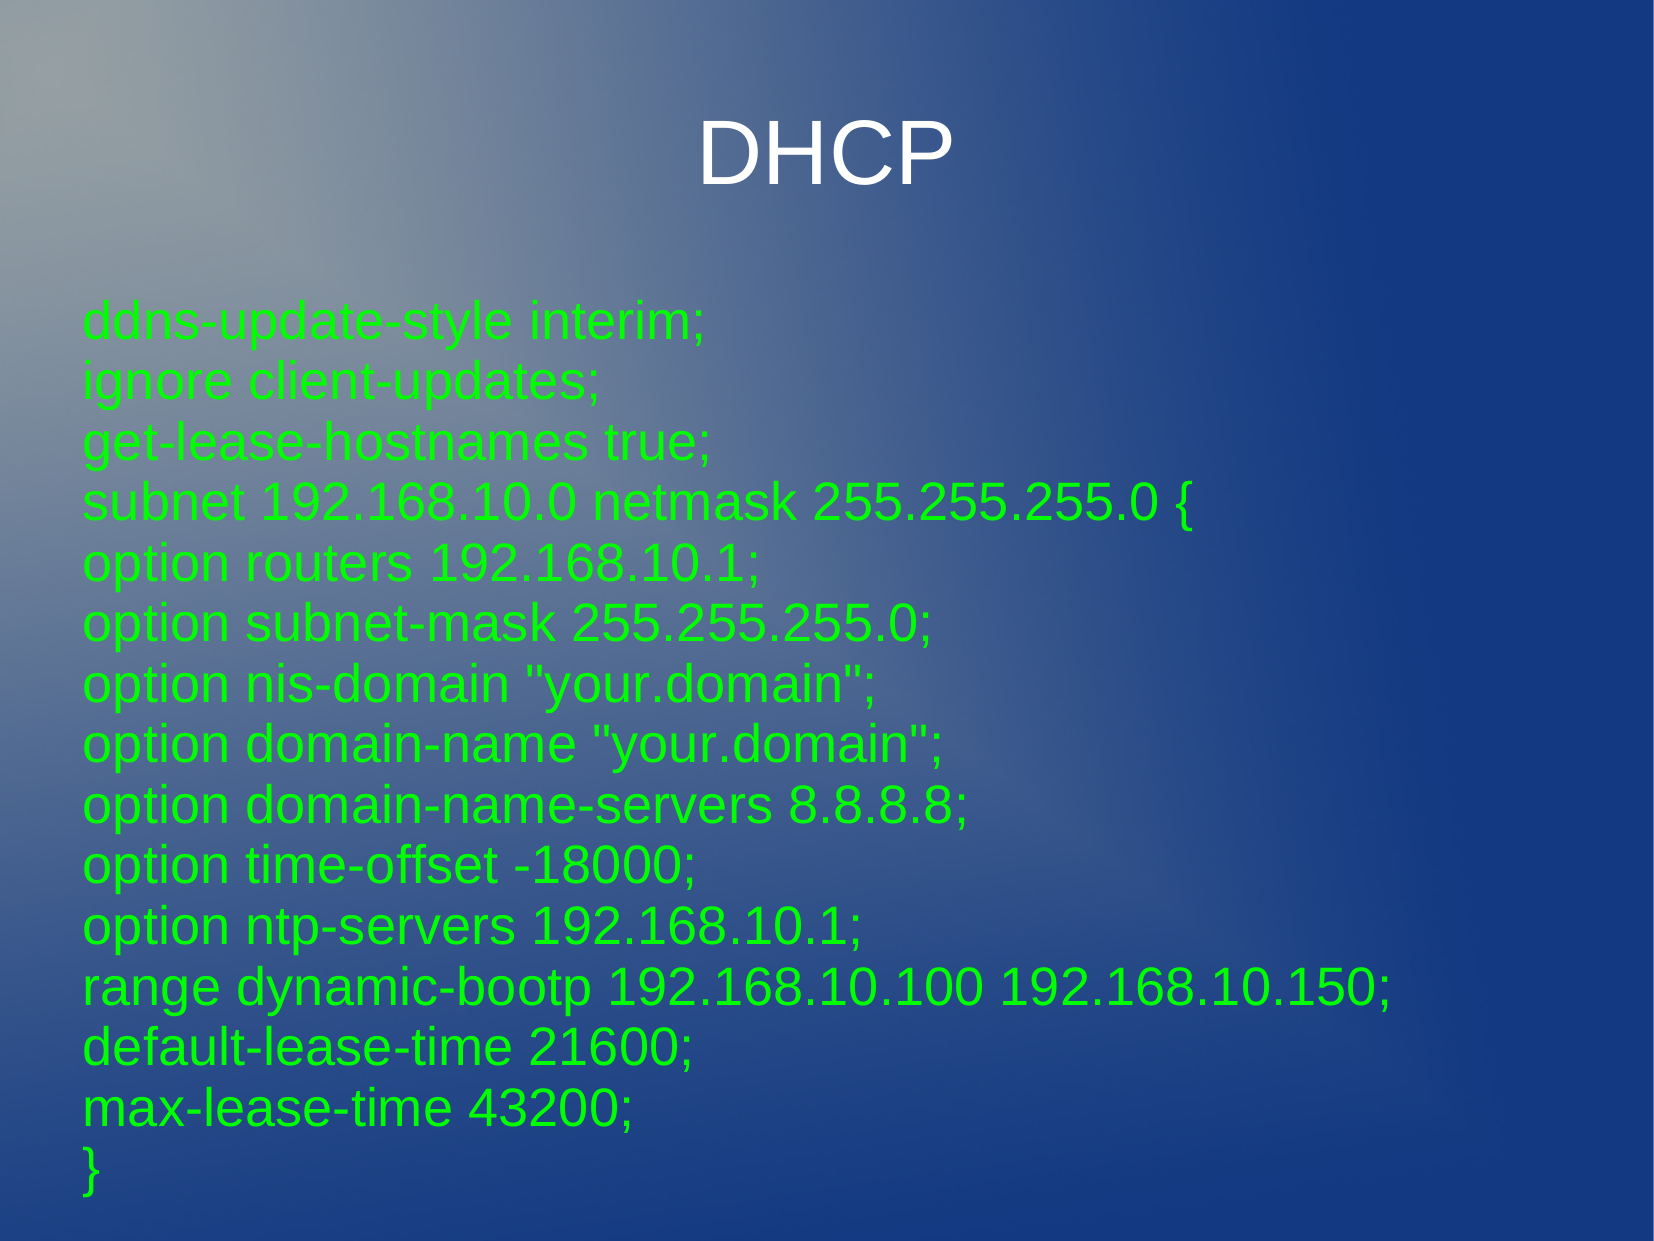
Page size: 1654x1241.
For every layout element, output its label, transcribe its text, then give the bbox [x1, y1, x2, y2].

list ddns-update-style interim; ignore client-updates; get-lease-hostnames true; subnet 192.168.10.0 netmask 255.255.255.0 { option routers 192.168.10.1; option subnet-mask 255.255.255.0; option nis-domain "your.domain"; option domain-name "your.domain"; option domain-name-servers 8.8.8.8; option time-offset -18000; option ntp-servers 192.168.10.1; range dynamic-bootp 192.168.10.100 192.168.10.150; default-lease-time 21600; max-lease-time 43200; } [82, 290, 1571, 1199]
picture [0, 0, 1654, 1241]
title DHCP [82, 49, 1571, 257]
